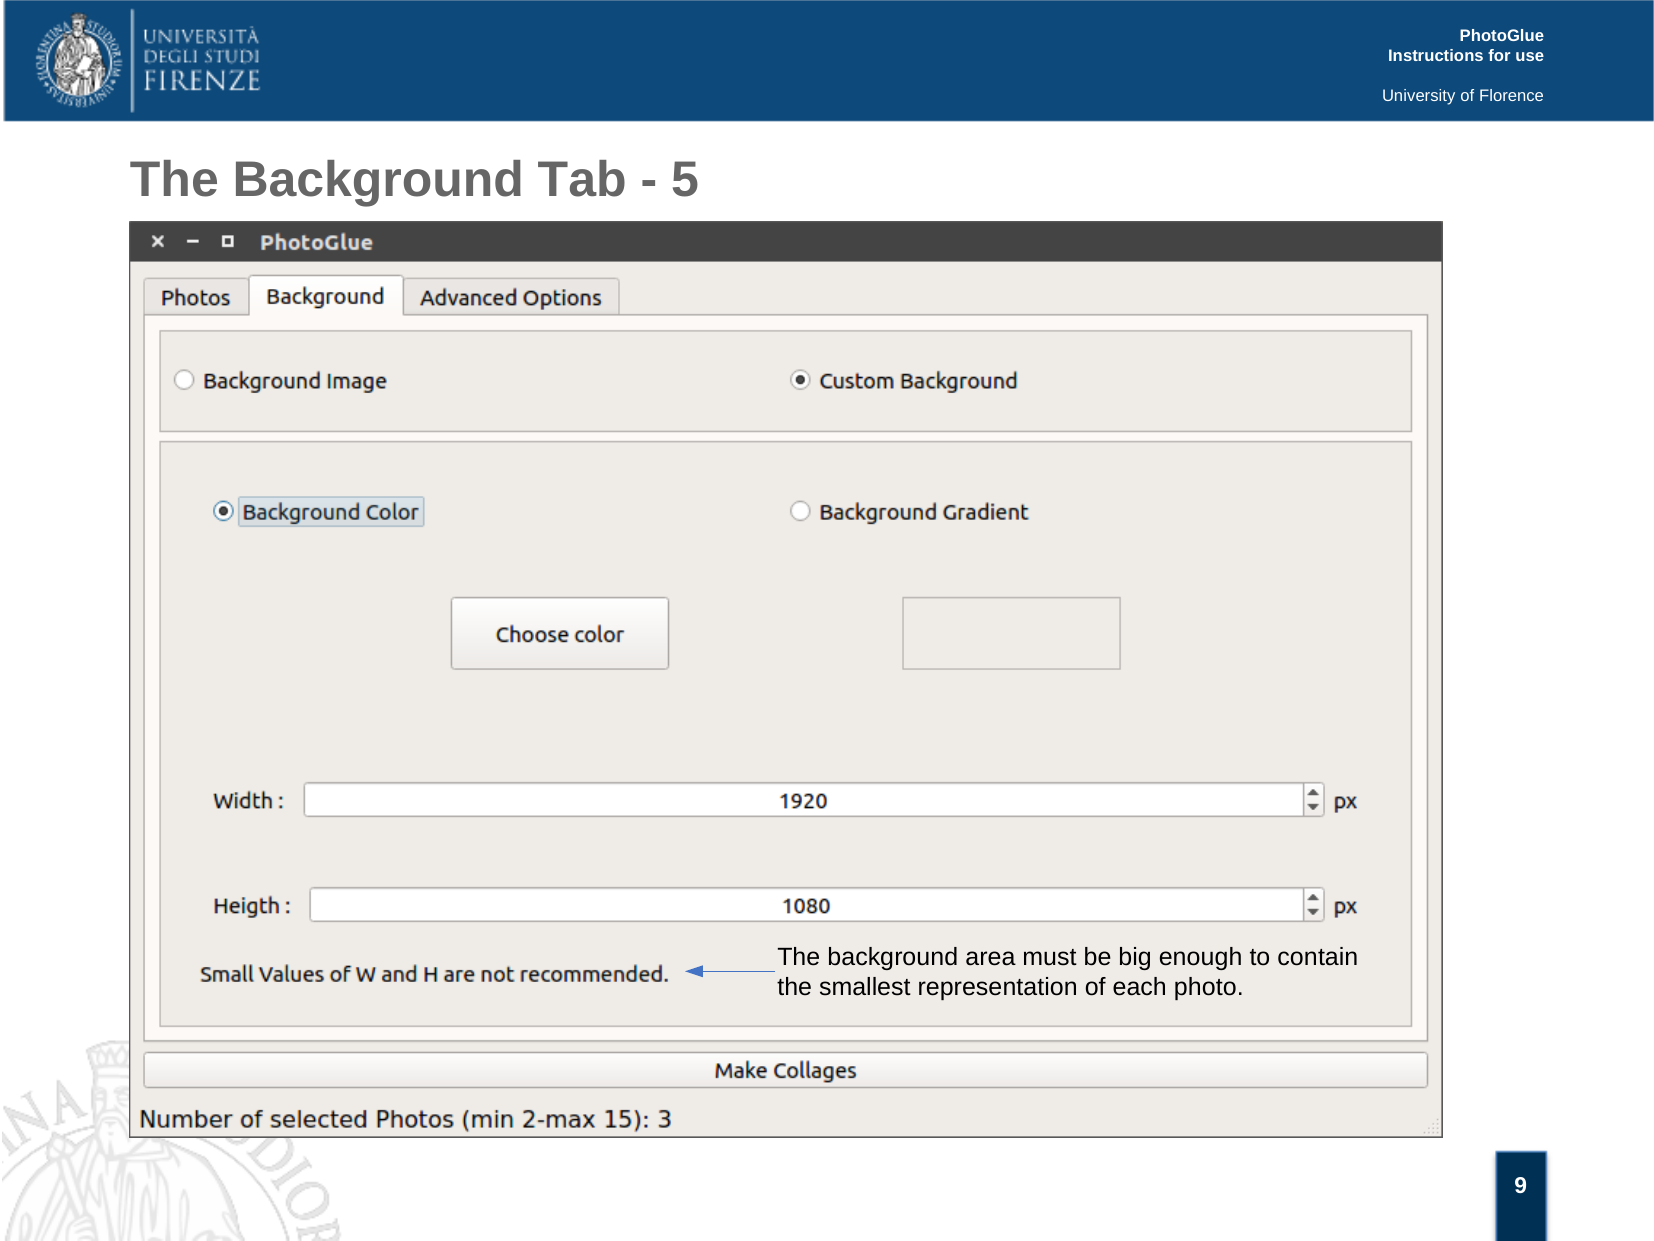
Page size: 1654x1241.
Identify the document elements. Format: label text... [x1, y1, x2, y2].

picture [2, 0, 1654, 1241]
text_box 9 [1505, 1160, 1536, 1208]
text_box PhotoGlue Instructions for use University of Florence [685, 24, 1548, 102]
text_box The background area must be big enough to contain the smallest representation of each photo. [762, 933, 1404, 1010]
text_box The Background Tab - 5 [129, 101, 993, 221]
